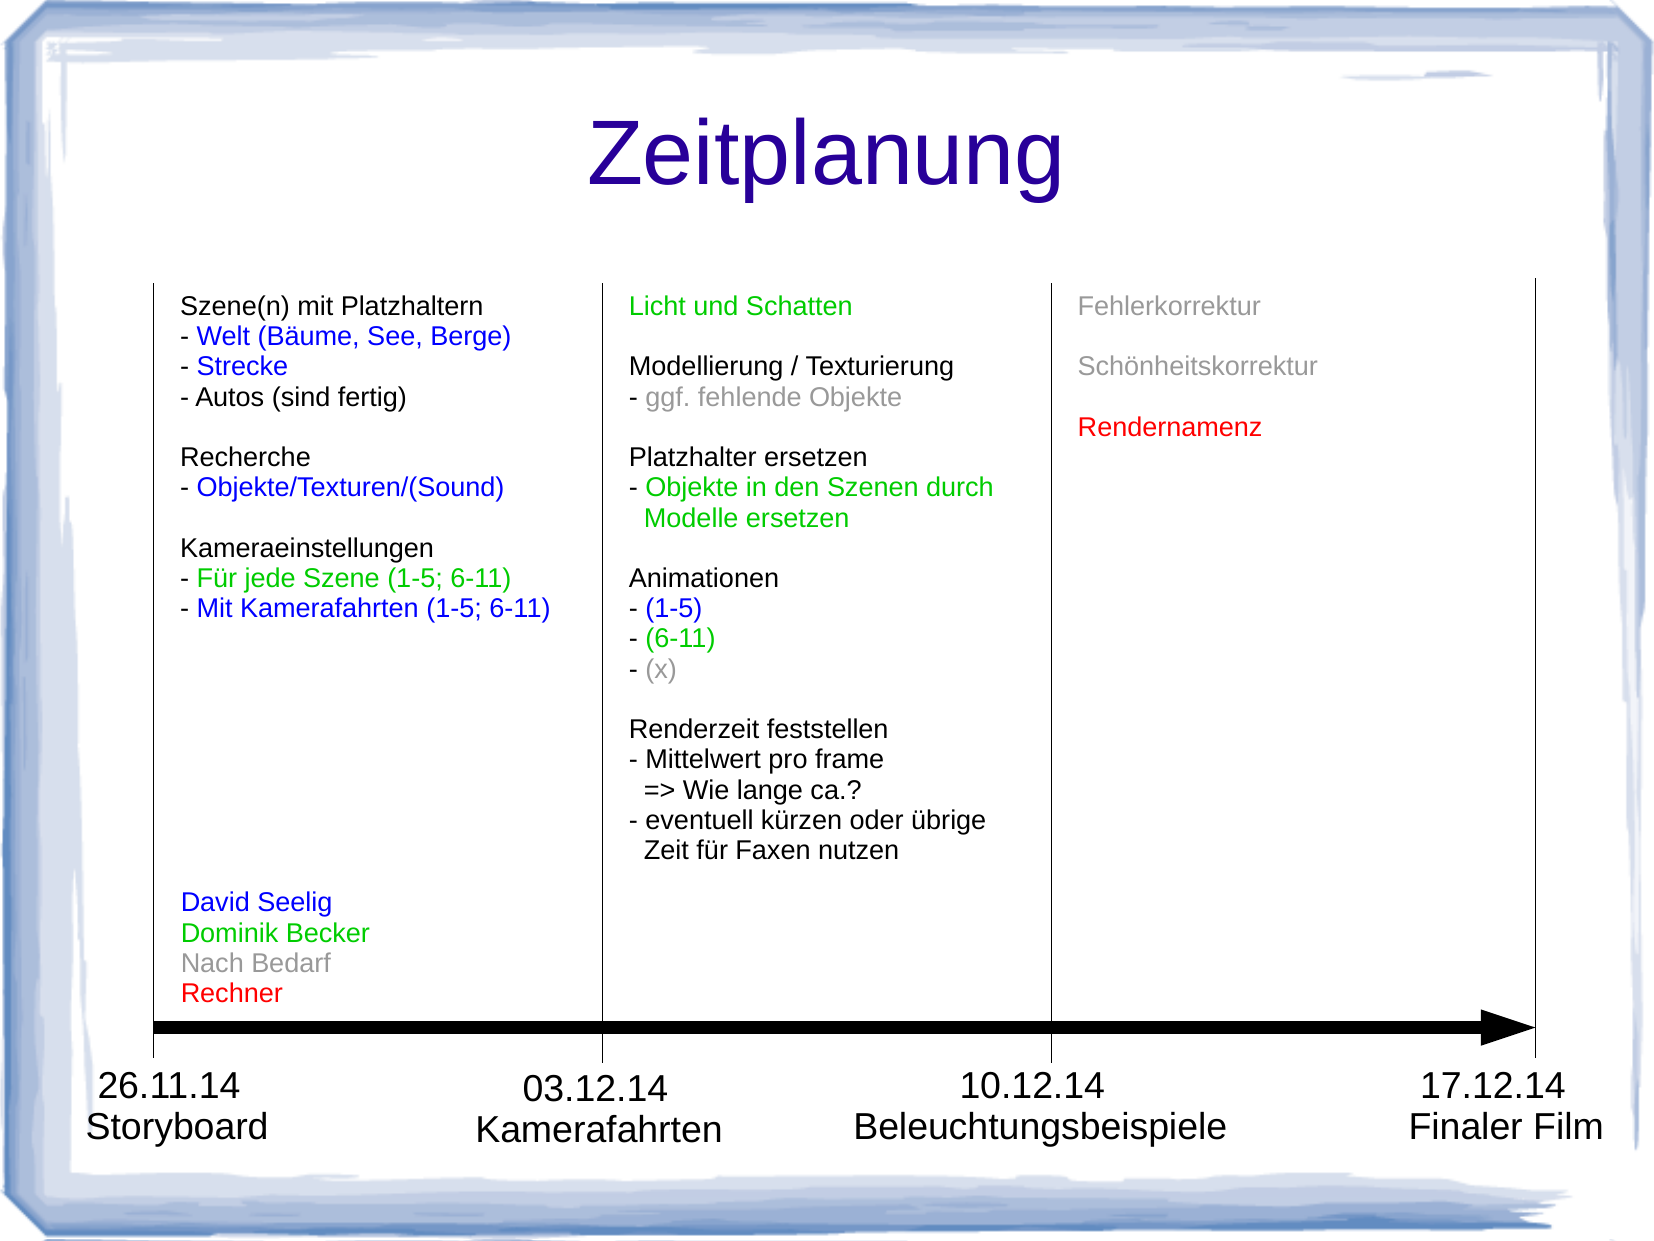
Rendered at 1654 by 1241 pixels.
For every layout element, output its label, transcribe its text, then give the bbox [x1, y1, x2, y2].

text_box Fehlerkorrektur Schönheitskorrektur Rendernamenz [1062, 283, 1489, 480]
text_box Licht und Schatten Modellierung / Texturierung - ggf. fehlende Objekte Platzhalter ersetzen - Objekte in den Szenen durch Modelle ersetzen Animationen - (1-5) - (6-11) - (x) Renderzeit feststellen - Mittelwert pro frame => Wie lange ca.? - eventuell kürzen oder übrige Zeit für Faxen nutzen [614, 283, 1040, 904]
text_box 10.12.14 [944, 1057, 1158, 1098]
text_box 17.12.14 [1405, 1057, 1619, 1098]
text_box David Seelig Dominik Becker Nach Bedarf Rechner [166, 879, 556, 1016]
title Zeitplanung [82, 49, 1571, 257]
text_box Beleuchtungsbeispiele [838, 1098, 1252, 1240]
text_box 03.12.14 [507, 1059, 721, 1100]
picture [0, 0, 1654, 1241]
text_box Storyboard [70, 1098, 296, 1198]
text_box Finaler Film [1393, 1098, 1654, 1198]
text_box Kamerafahrten [460, 1100, 745, 1200]
text_box Szene(n) mit Platzhaltern - Welt (Bäume, See, Berge) - Strecke - Autos (sind fertig) Recherche - Objekte/Texturen/(Sound) Kameraeinstellungen - Für jede Szene (1-5; 6-11) - Mit Kamerafahrten (1-5; 6-11) [165, 283, 591, 662]
text_box 26.11.14 [82, 1057, 296, 1098]
